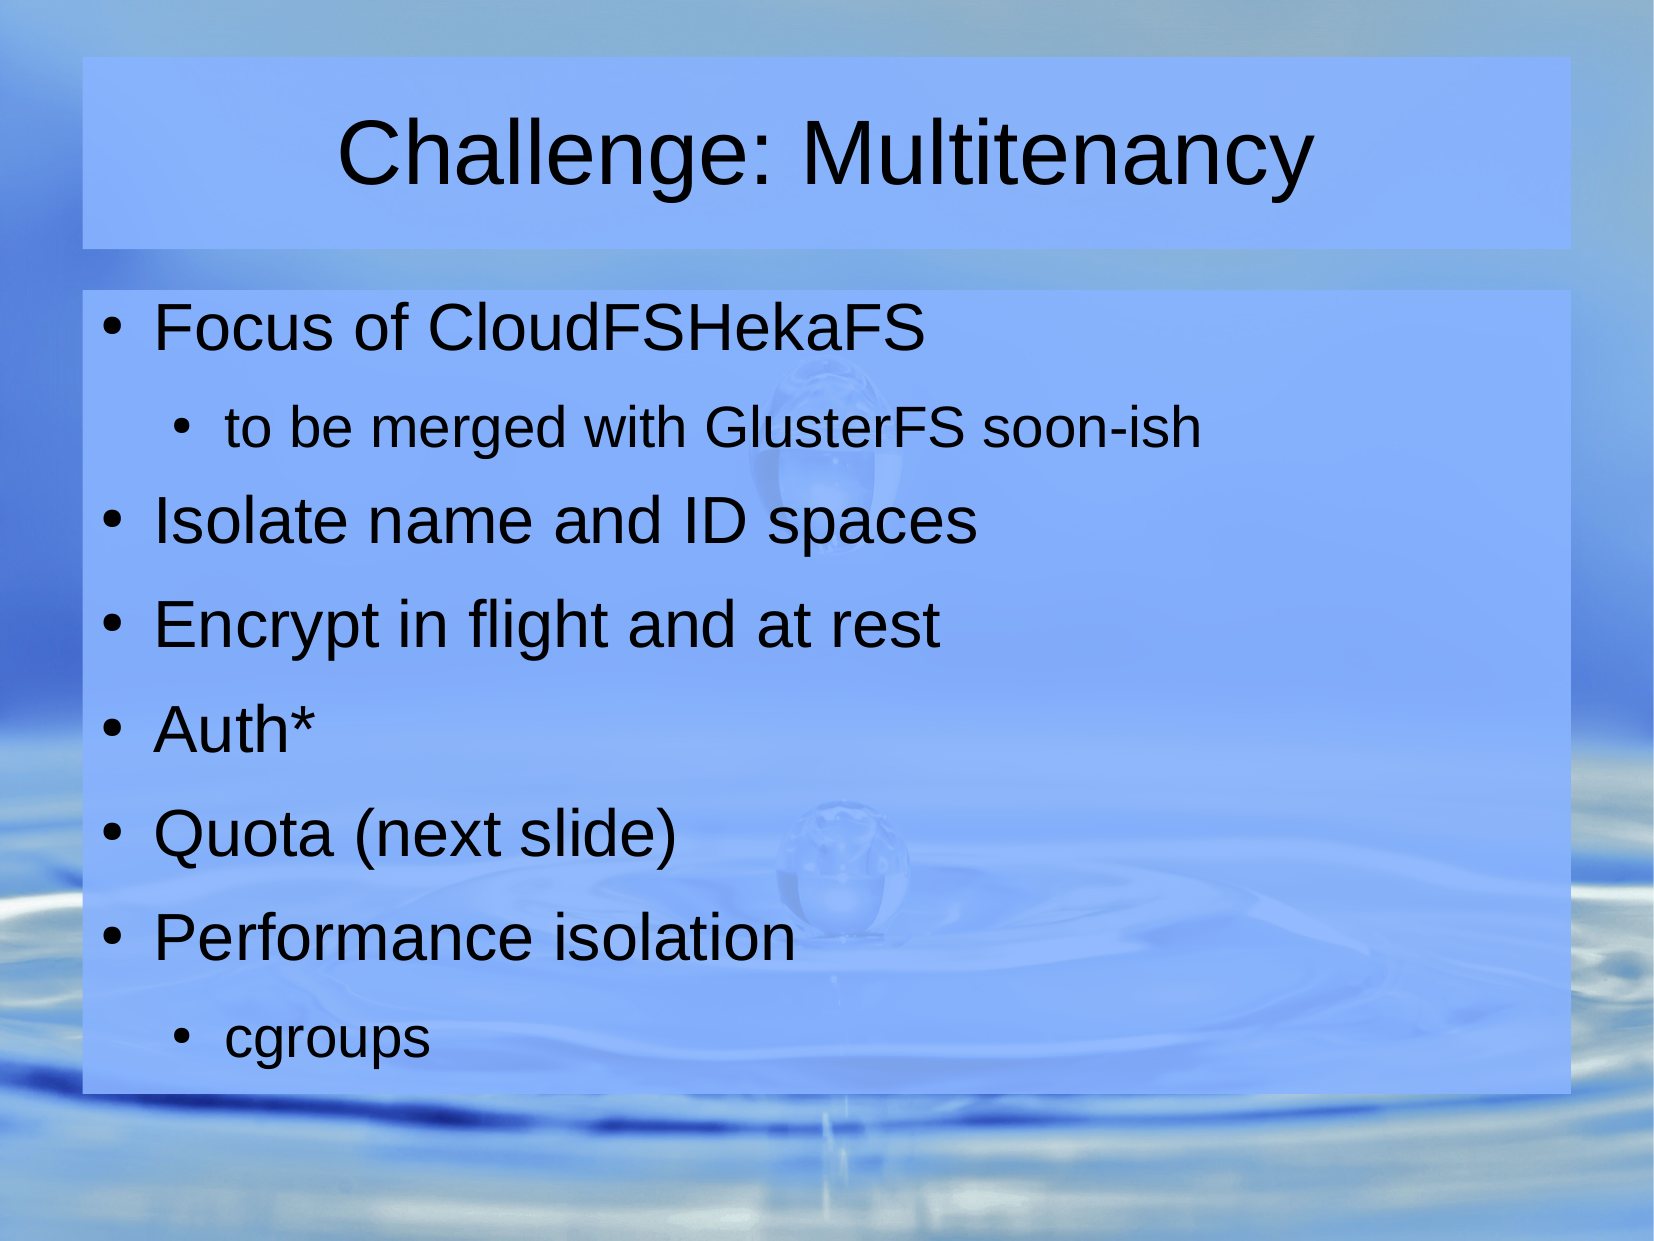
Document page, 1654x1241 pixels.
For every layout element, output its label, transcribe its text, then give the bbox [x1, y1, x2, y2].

title Challenge: Multitenancy [82, 56, 1571, 250]
picture [0, 0, 1654, 1241]
list Focus of CloudFSHekaFS to be merged with GlusterFS soon-ish Isolate name and ID spaces Encrypt in flight and at rest Auth* Quota (next slide) Performance isolation cgroups [82, 290, 1571, 1094]
